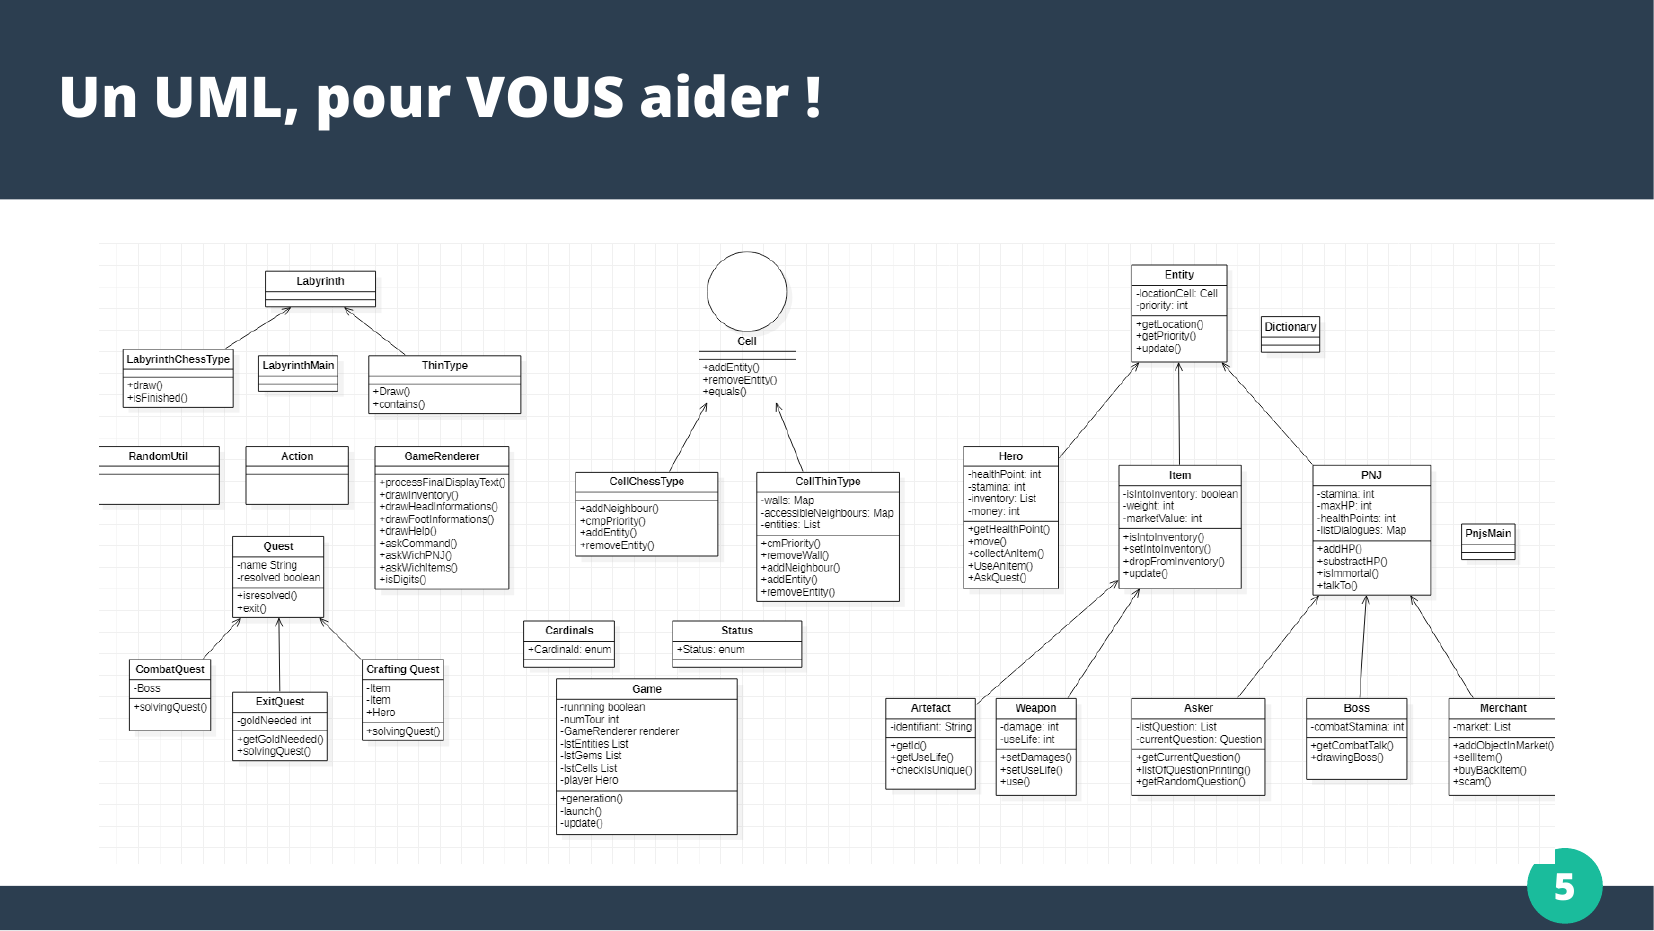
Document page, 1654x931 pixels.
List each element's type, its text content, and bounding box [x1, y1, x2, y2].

picture [99, 243, 1555, 864]
title Un UML, pour VOUS aider ! [59, 37, 1595, 155]
